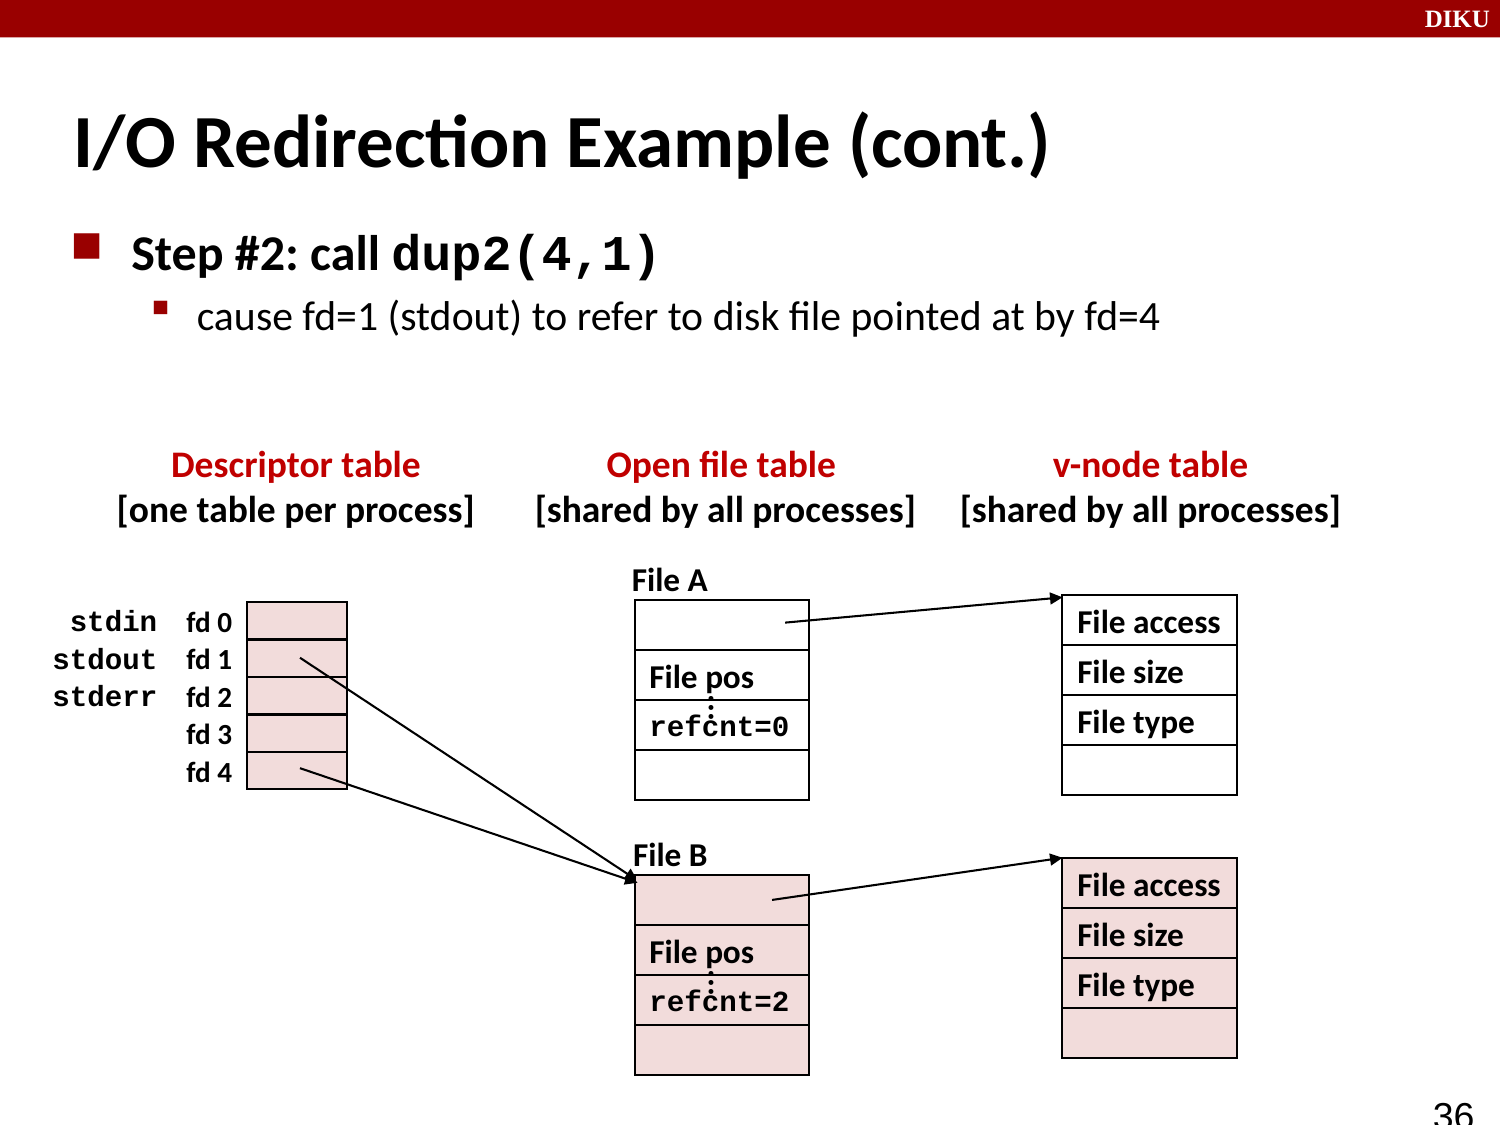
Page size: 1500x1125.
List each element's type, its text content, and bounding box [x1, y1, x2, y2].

text_box [634, 599, 810, 650]
text_box stderr [37, 683, 173, 721]
text_box fd 1 [173, 639, 247, 677]
text_box Open file table [shared by all processes] [519, 432, 932, 538]
text_box File type [1062, 957, 1238, 1008]
text_box ... [634, 749, 810, 800]
text_box I/O Redirection Example (cont.) [58, 74, 1304, 200]
text_box File access [1062, 857, 1238, 907]
text_box refcnt=2 [634, 974, 810, 1024]
text_box [634, 874, 810, 925]
text_box File size [1062, 645, 1238, 695]
text_box File access [1062, 595, 1238, 645]
text_box [247, 602, 347, 790]
text_box ... [1062, 746, 1238, 796]
text_box fd 2 [173, 677, 247, 714]
text_box fd 4 [147, 752, 247, 790]
text_box ... [634, 1024, 810, 1075]
text_box stdin [54, 595, 173, 646]
text_box File pos [634, 650, 810, 699]
text_box fd 3 [147, 714, 247, 752]
text_box Step #2: call dup2(4,1) cause fd=1 (stdout) to refer to disk file pointed at by fd=4 [60, 212, 1475, 375]
text_box File A [617, 550, 723, 605]
text_box ... [1062, 1008, 1238, 1058]
text_box File B [618, 825, 723, 880]
text_box refcnt=0 [634, 699, 810, 749]
text_box Descriptor table [one table per process] [101, 432, 491, 538]
text_box stdout [37, 632, 173, 683]
text_box fd 0 [173, 602, 247, 639]
text_box v-node table [shared by all processes] [945, 432, 1357, 538]
text_box File type [1062, 695, 1238, 746]
text_box File pos [634, 925, 810, 974]
text_box File size [1062, 907, 1238, 957]
